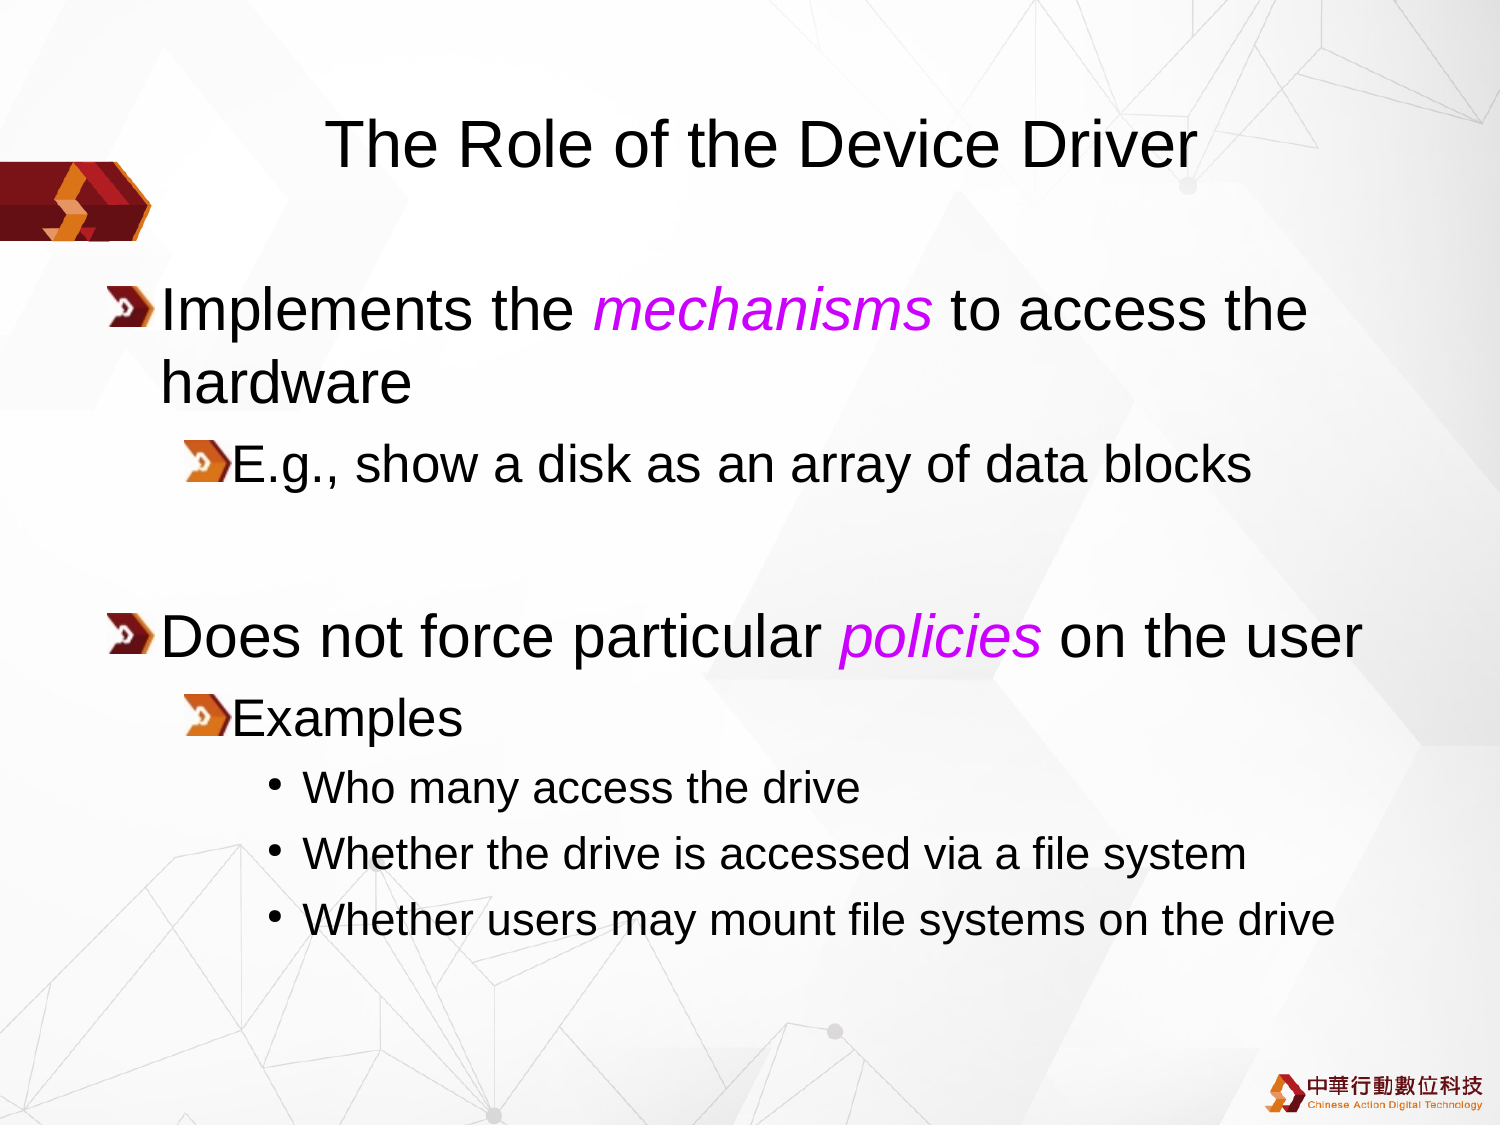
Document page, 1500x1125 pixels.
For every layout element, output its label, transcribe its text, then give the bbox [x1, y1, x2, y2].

list Implements the mechanisms to access the hardware E.g., show a disk as an array of data blocks Does not force particular policies on the user Examples Who many access the drive Whether the drive is accessed via a file system Whether users may mount file systems on the drive [75, 262, 1426, 1006]
picture [0, 0, 1500, 1125]
title The Role of the Device Driver [75, 92, 1426, 262]
